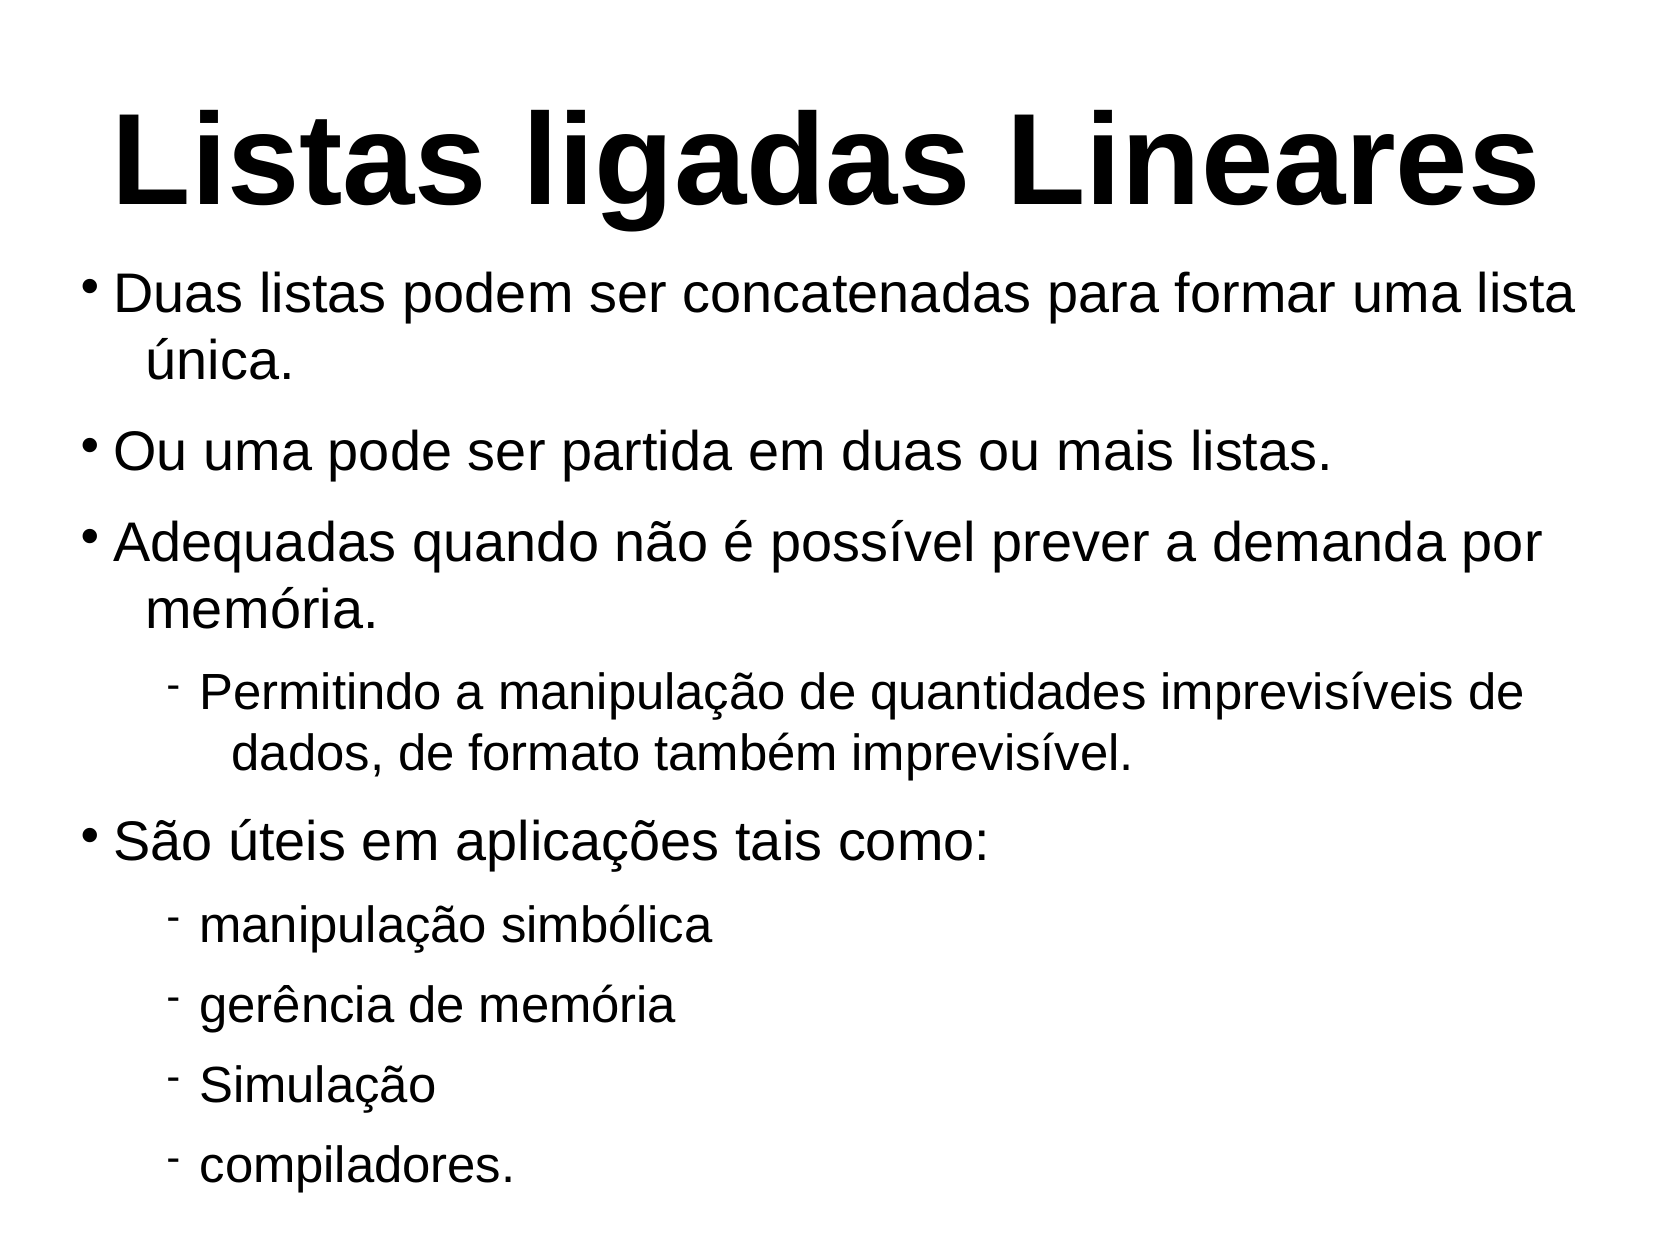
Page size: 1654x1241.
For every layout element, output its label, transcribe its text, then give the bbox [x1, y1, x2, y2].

text_box Listas ligadas Lineares [83, 49, 1571, 256]
text_box Duas listas podem ser concatenadas para formar uma lista única. Ou uma pode ser partida em duas ou mais listas. Adequadas quando não é possível prever a demanda por memória. Permitindo a manipulação de quantidades imprevisíveis de dados, de formato também imprevisível. São úteis em aplicações tais como: manipulação simbólica gerência de memória Simulação compiladores. [59, 256, 1606, 1193]
